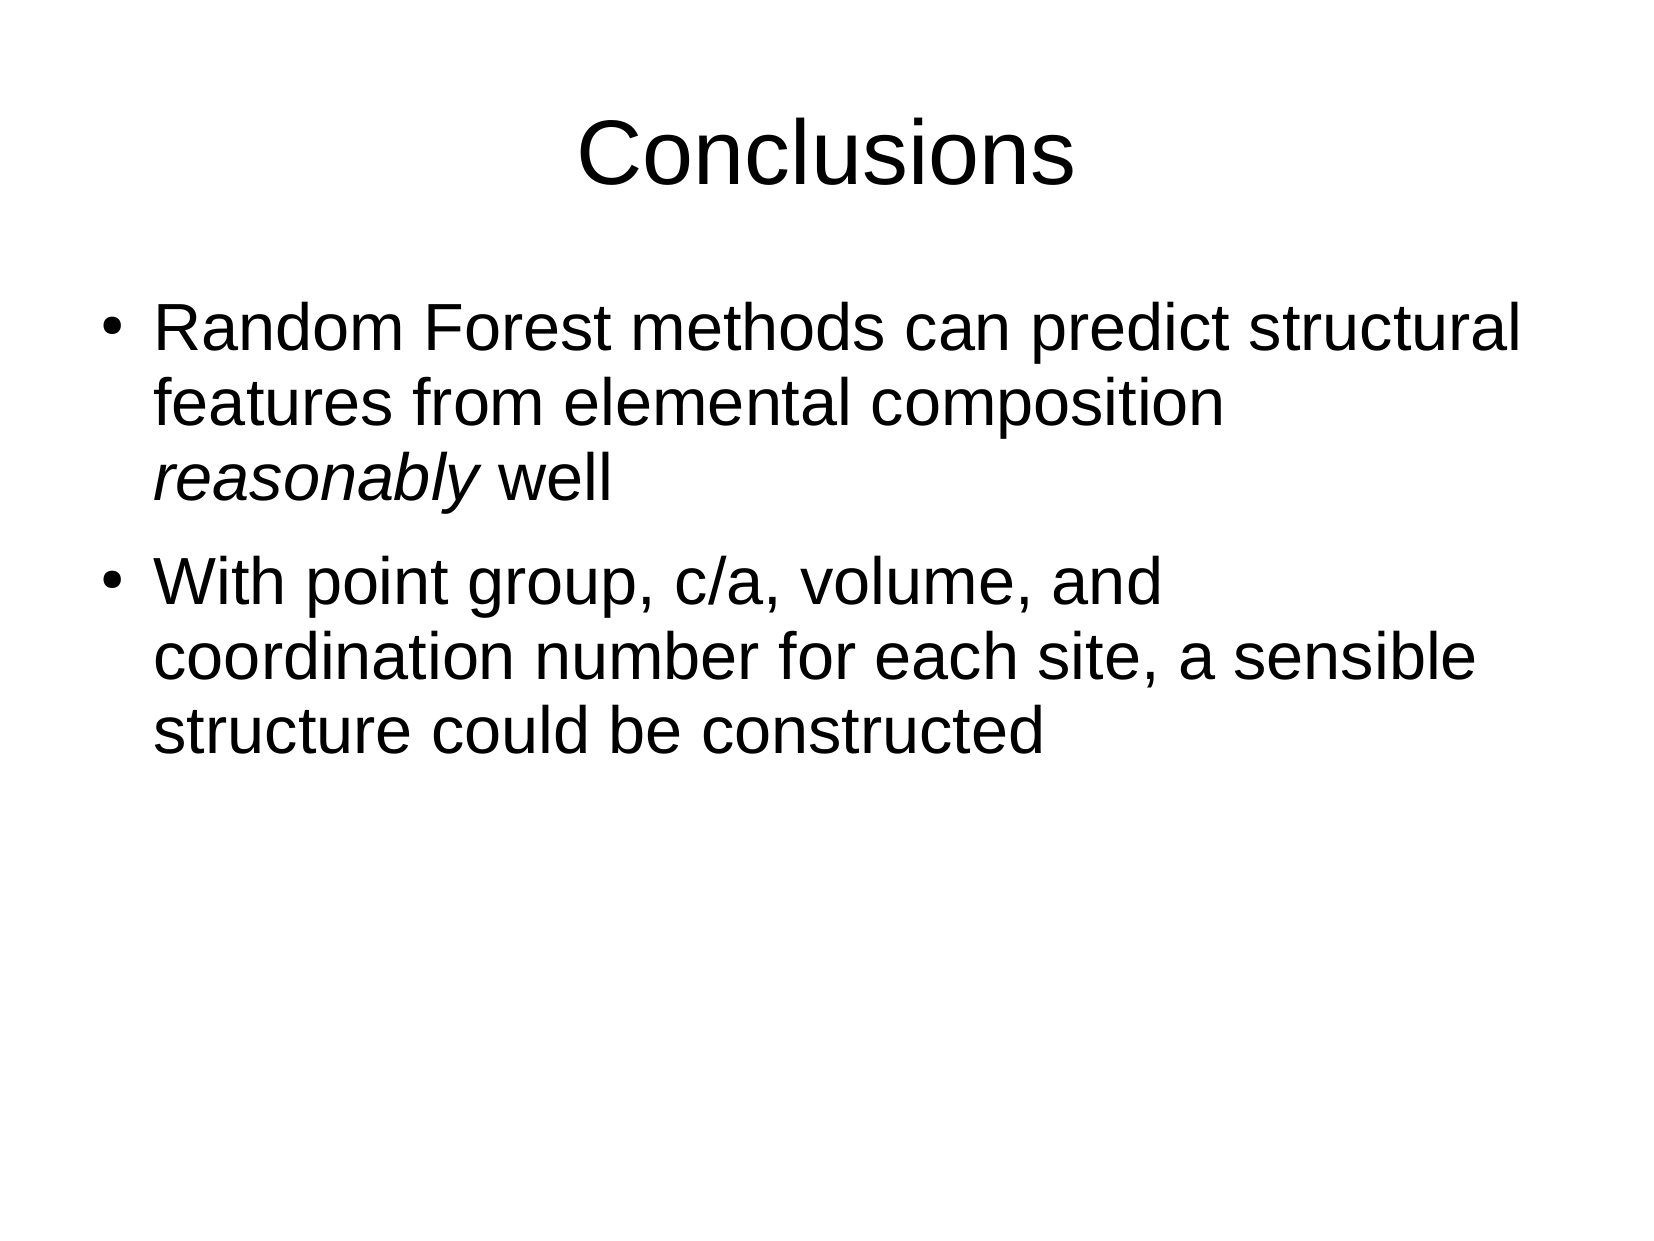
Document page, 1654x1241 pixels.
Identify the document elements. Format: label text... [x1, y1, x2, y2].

list Random Forest methods can predict structural features from elemental composition reasonably well With point group, c/a, volume, and coordination number for each site, a sensible structure could be constructed [82, 290, 1538, 1010]
title Conclusions [82, 49, 1571, 257]
